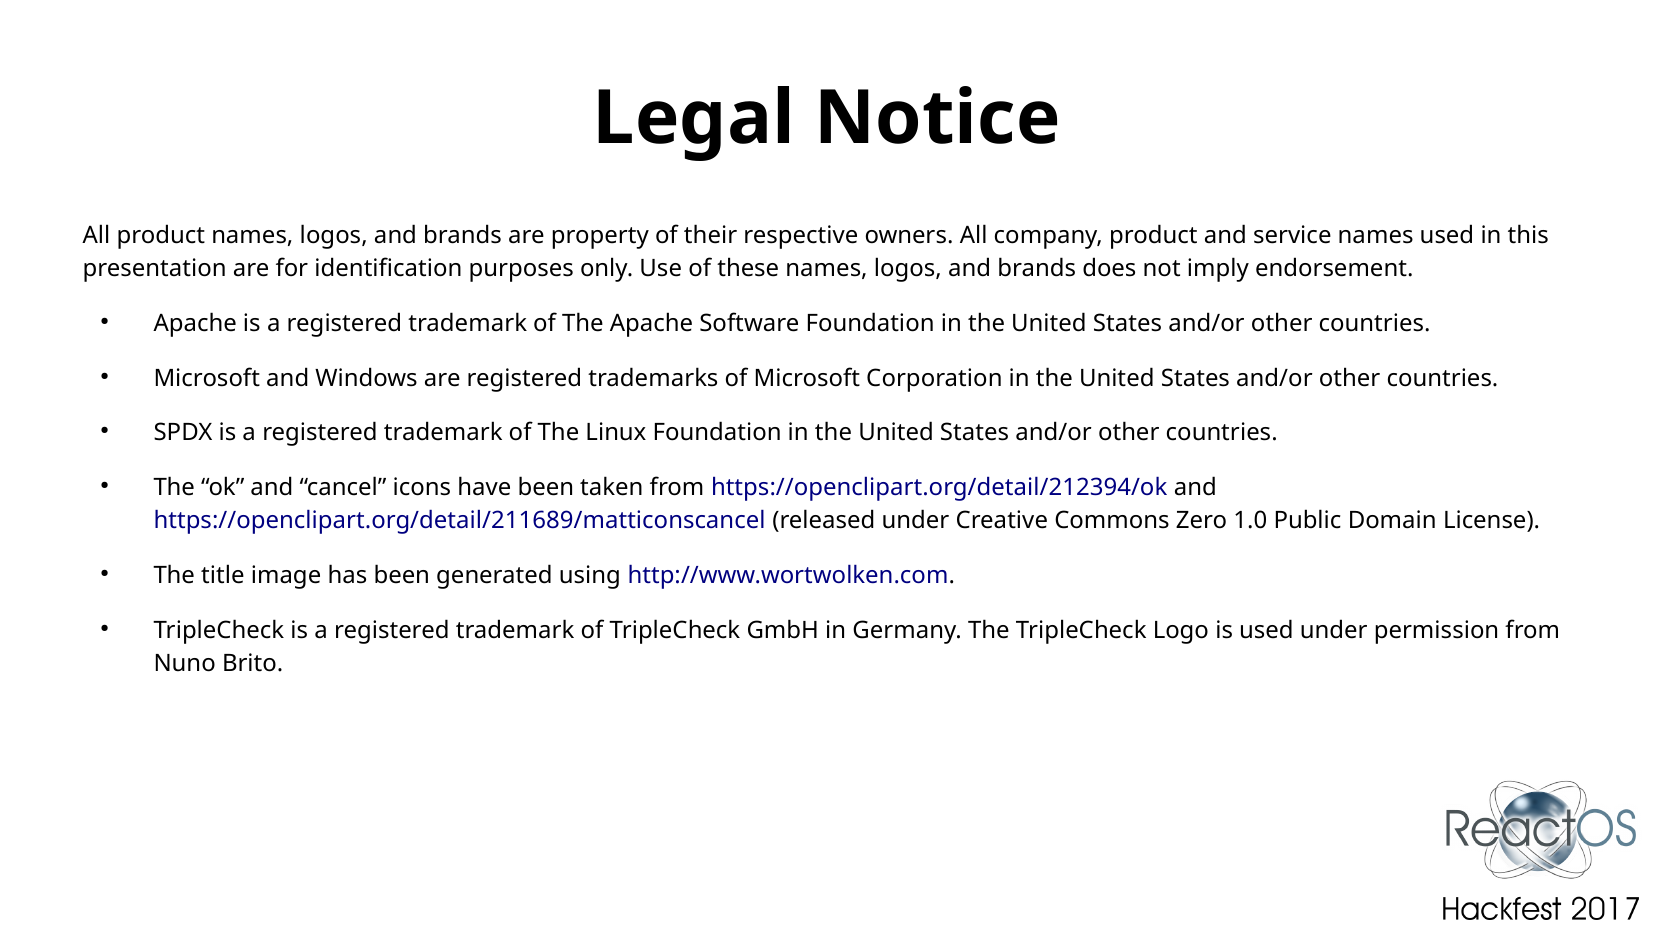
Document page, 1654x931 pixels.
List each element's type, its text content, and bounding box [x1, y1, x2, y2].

picture [1440, 779, 1642, 920]
list All product names, logos, and brands are property of their respective owners. All company, product and service names used in this presentation are for identification purposes only. Use of these names, logos, and brands does not imply endorsement. Apache is a registered trademark of The Apache Software Foundation in the United States and/or other countries. Microsoft and Windows are registered trademarks of Microsoft Corporation in the United States and/or other countries. SPDX is a registered trademark of The Linux Foundation in the United States and/or other countries. The “ok” and “cancel” icons have been taken from https://openclipart.org/detail/212394/ok and https://openclipart.org/detail/211689/matticonscancel (released under Creative Commons Zero 1.0 Public Domain License). The title image has been generated using http://www.wortwolken.com. TripleCheck is a registered trademark of TripleCheck GmbH in Germany. The TripleCheck Logo is used under permission from Nuno Brito. [82, 217, 1571, 875]
title Legal Notice [82, 37, 1571, 193]
